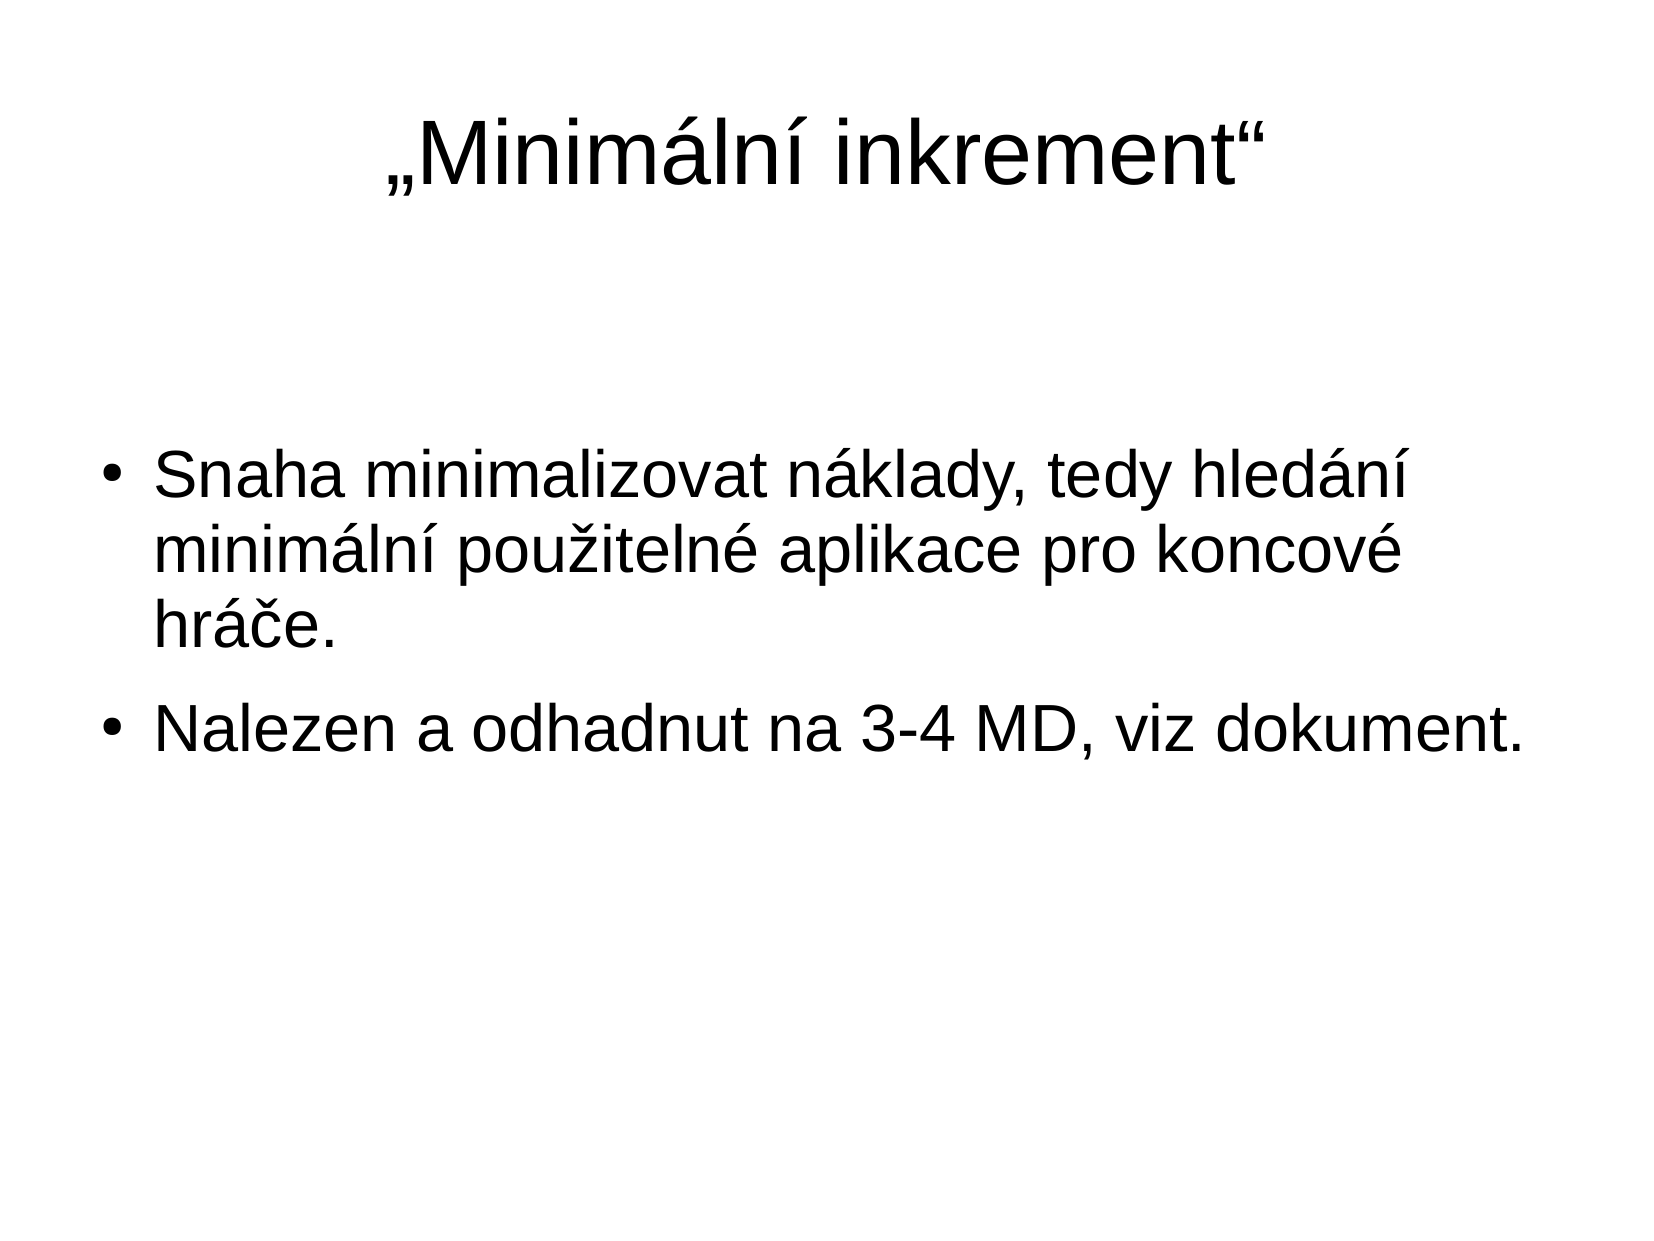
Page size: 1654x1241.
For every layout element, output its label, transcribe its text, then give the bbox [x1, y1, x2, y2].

list Snaha minimalizovat náklady, tedy hledání minimální použitelné aplikace pro koncové hráče. Nalezen a odhadnut na 3-4 MD, viz dokument. [82, 437, 1571, 1010]
title „Minimální inkrement“ [82, 49, 1571, 257]
